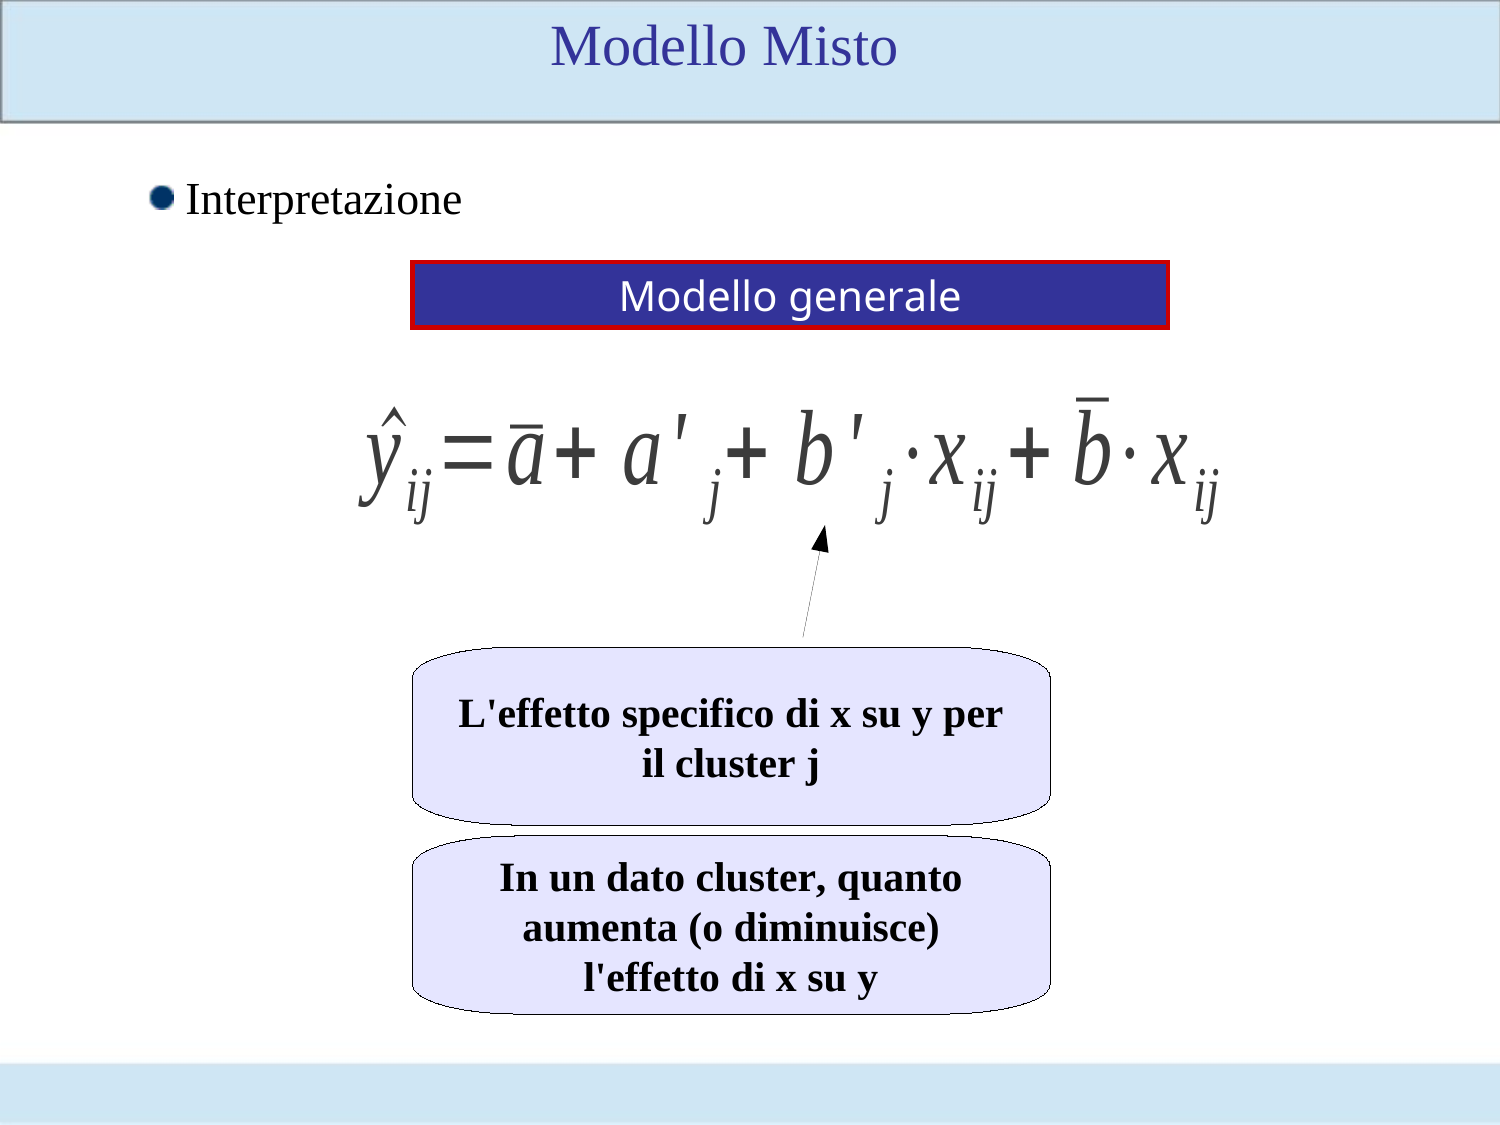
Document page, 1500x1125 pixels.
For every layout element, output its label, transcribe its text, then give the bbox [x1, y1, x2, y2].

title Modello Misto [49, 0, 1400, 136]
text_box In un dato cluster, quanto aumenta (o diminuisce) l'effetto di x su y [412, 835, 1051, 1015]
picture [0, 0, 1500, 1125]
chart [335, 391, 1238, 526]
text_box L'effetto specifico di x su y per il cluster j [412, 647, 1051, 826]
text_box Interpretazione [132, 161, 1377, 232]
text_box Modello generale [412, 262, 1168, 328]
